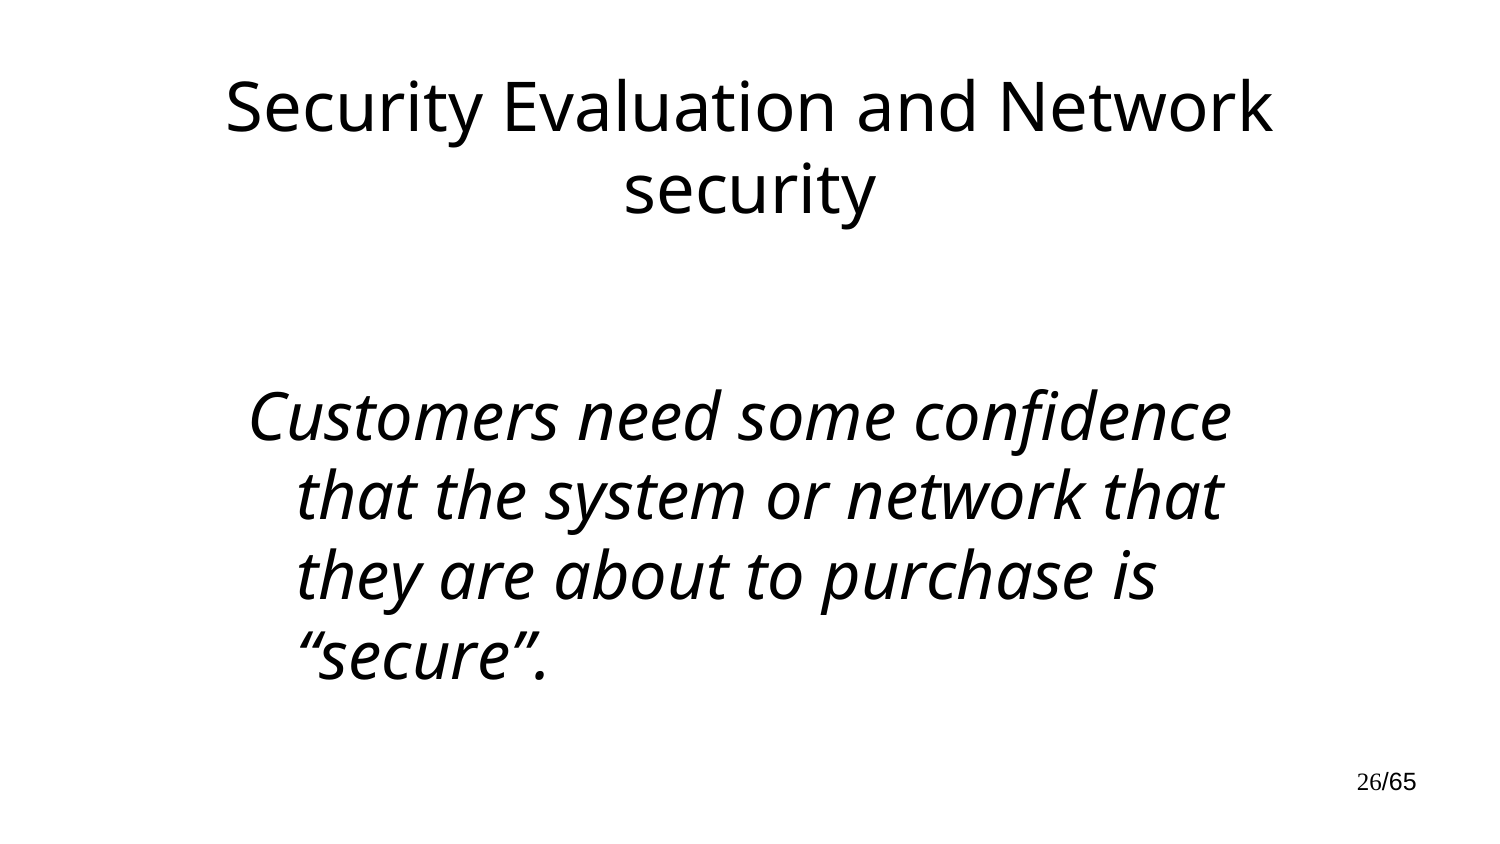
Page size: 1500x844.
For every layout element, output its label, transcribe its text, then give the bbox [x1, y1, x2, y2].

title Security Evaluation and Network security [112, 56, 1388, 234]
subtitle Customers need some confidence that the system or network that they are about to purchase is “secure”. [225, 365, 1351, 619]
